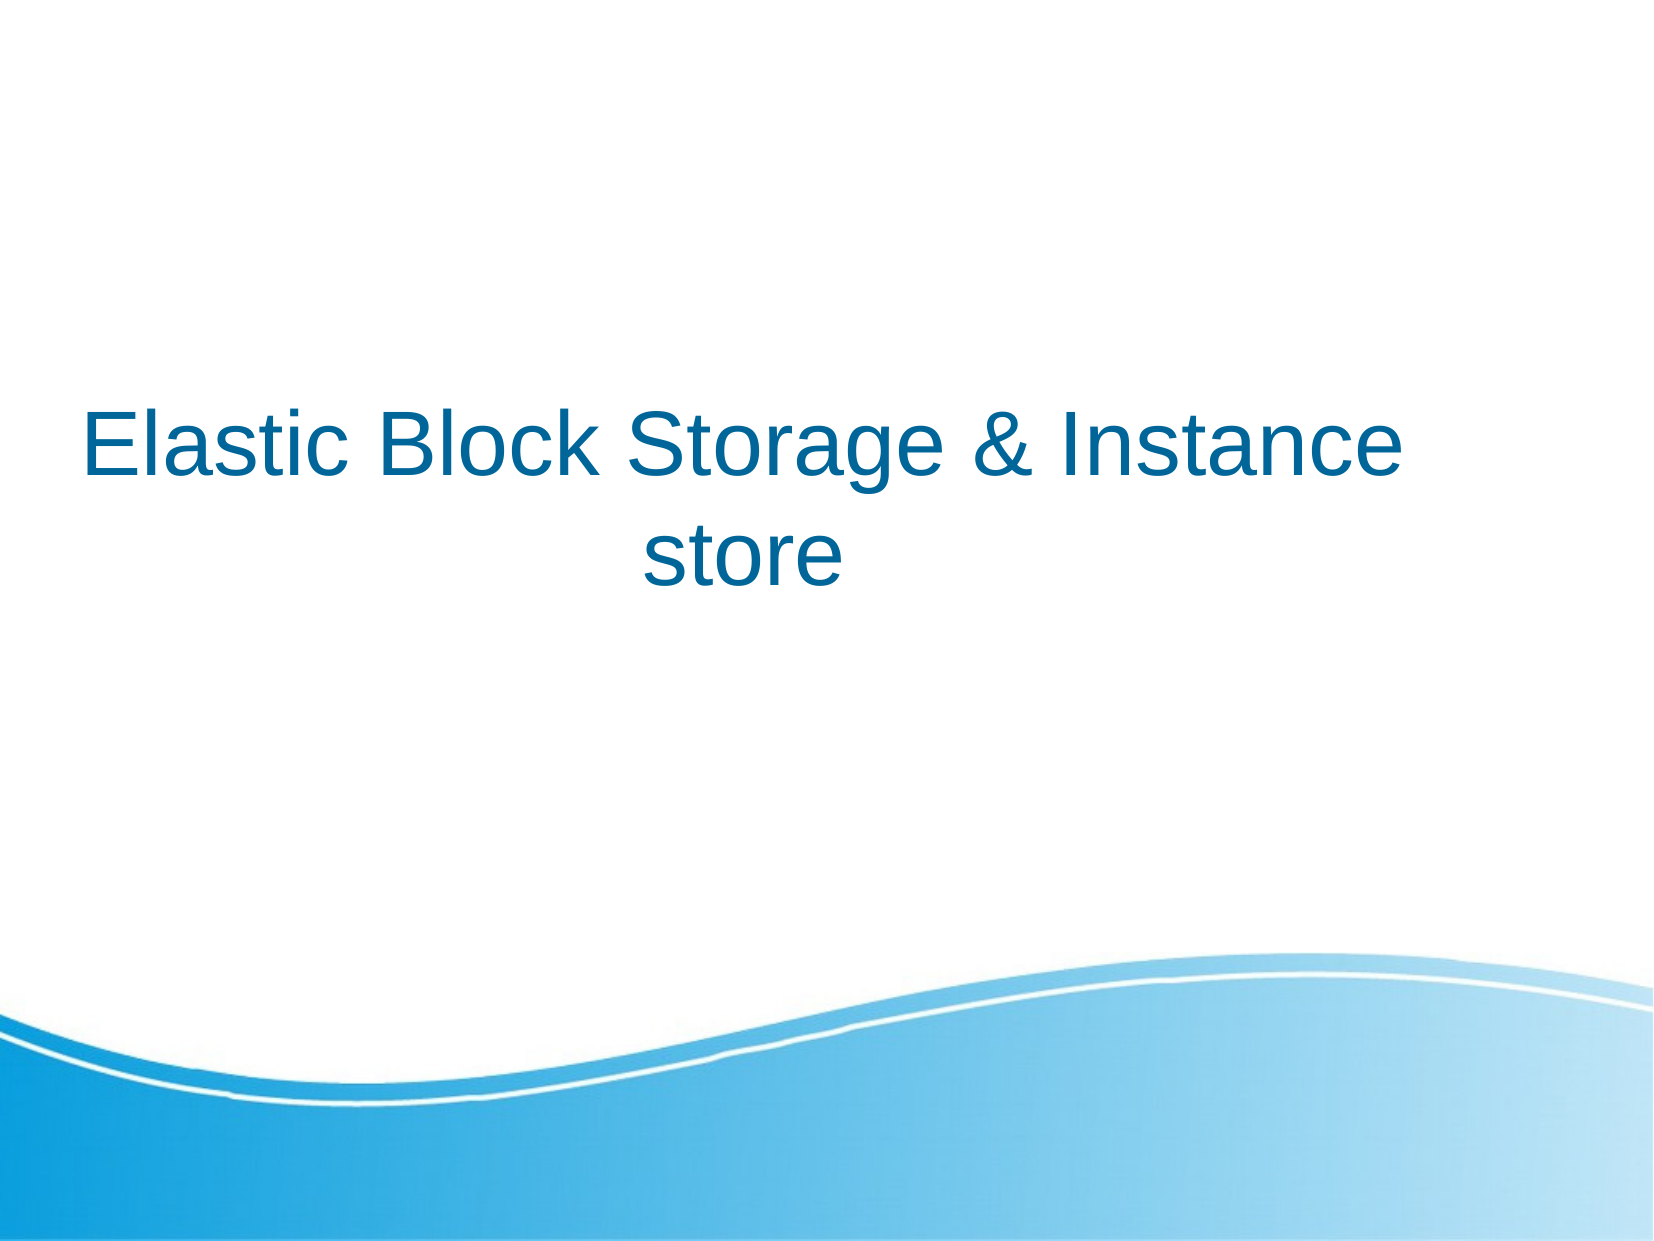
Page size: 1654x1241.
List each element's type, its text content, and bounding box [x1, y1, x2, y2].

title Elastic Block Storage & Instance store [0, 384, 1489, 592]
